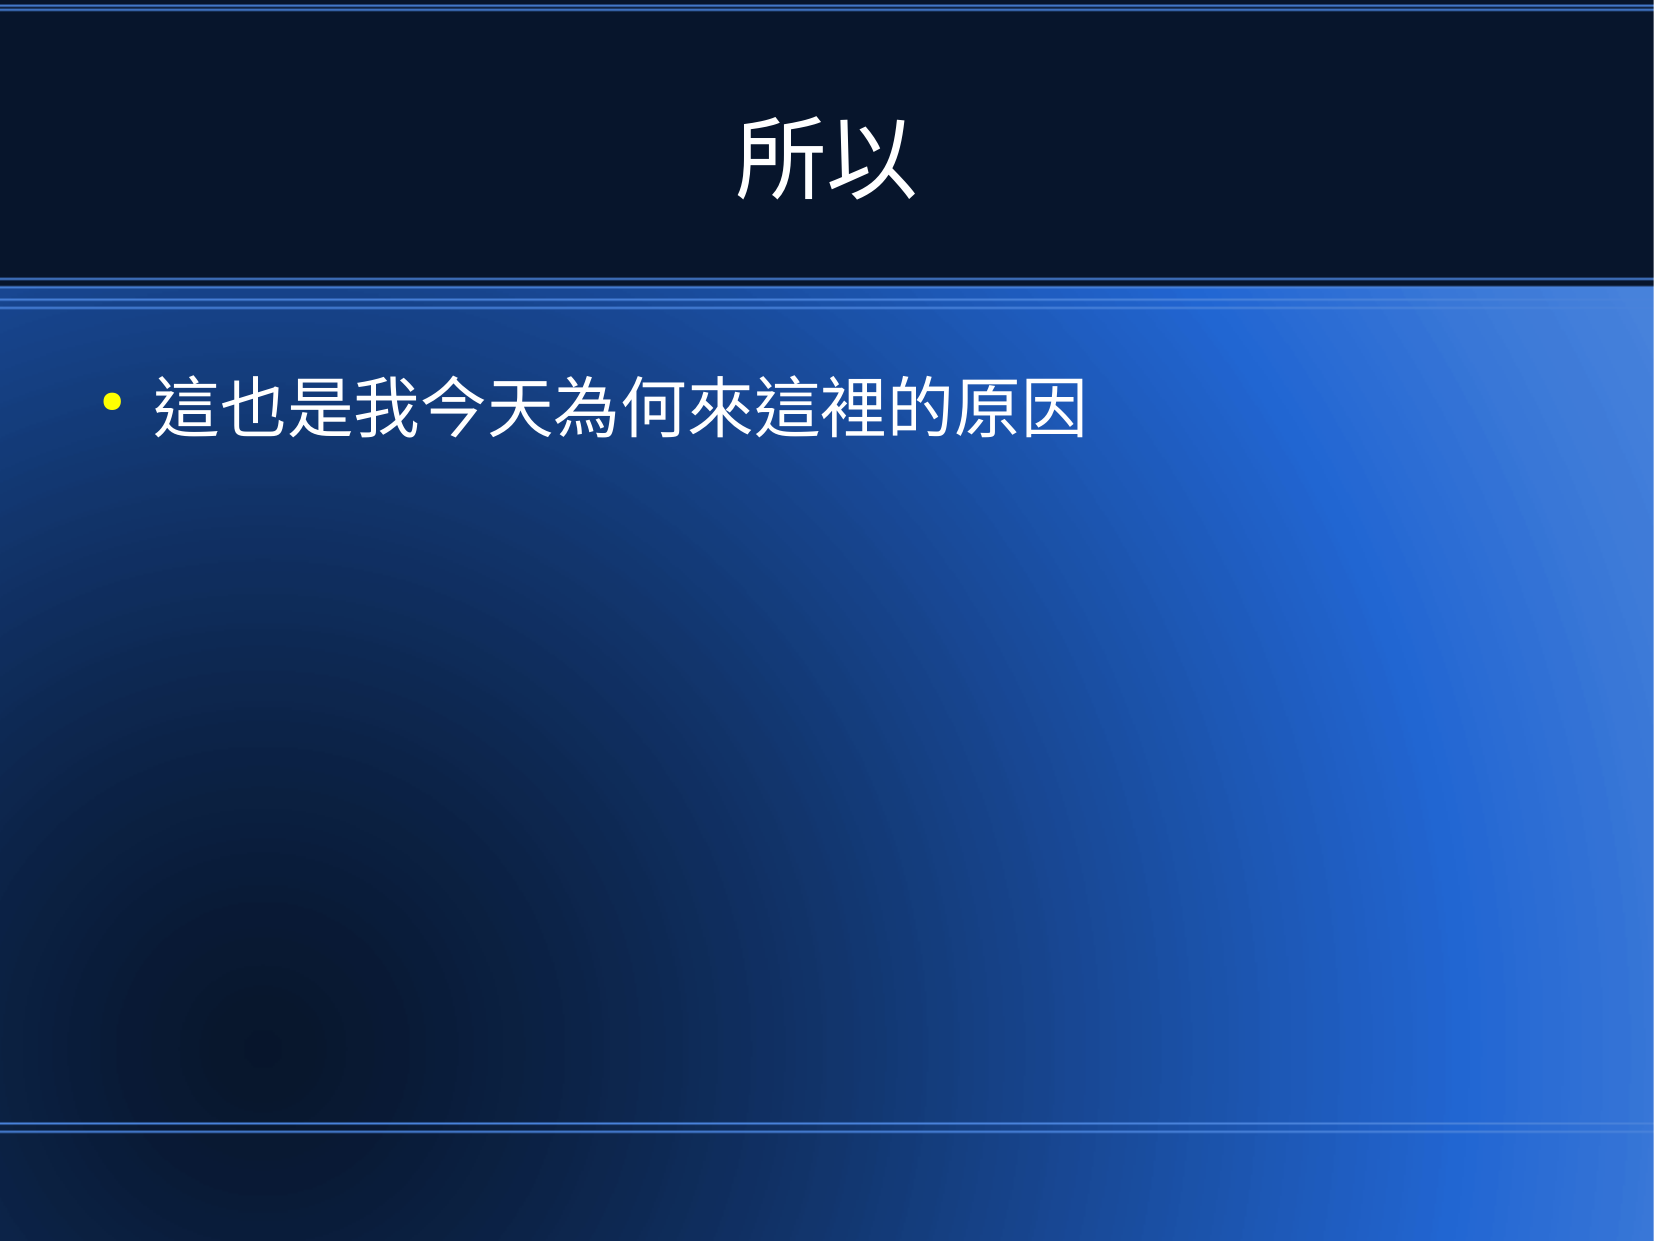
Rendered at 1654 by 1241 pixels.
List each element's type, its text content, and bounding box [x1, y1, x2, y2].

title 所以 [82, 49, 1571, 257]
picture [0, 0, 1654, 1241]
list 這也是我今天為何來這裡的原因 [82, 355, 1571, 1075]
